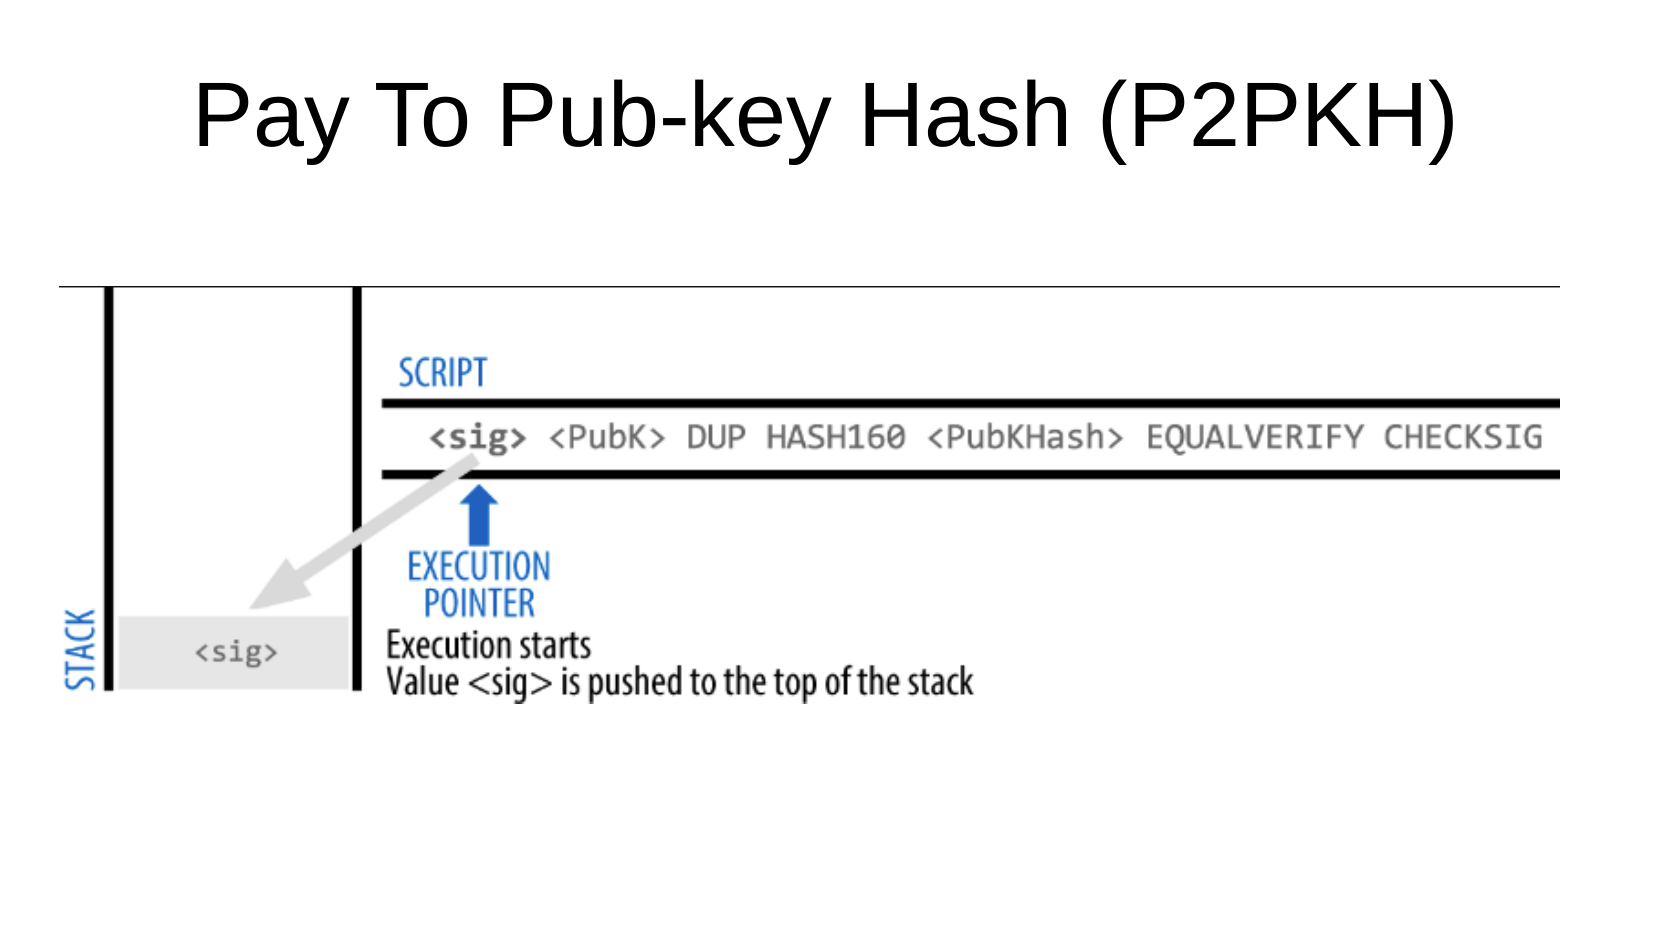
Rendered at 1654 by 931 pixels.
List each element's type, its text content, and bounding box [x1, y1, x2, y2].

title Pay To Pub-key Hash (P2PKH) [82, 37, 1571, 193]
picture [59, 286, 1560, 704]
